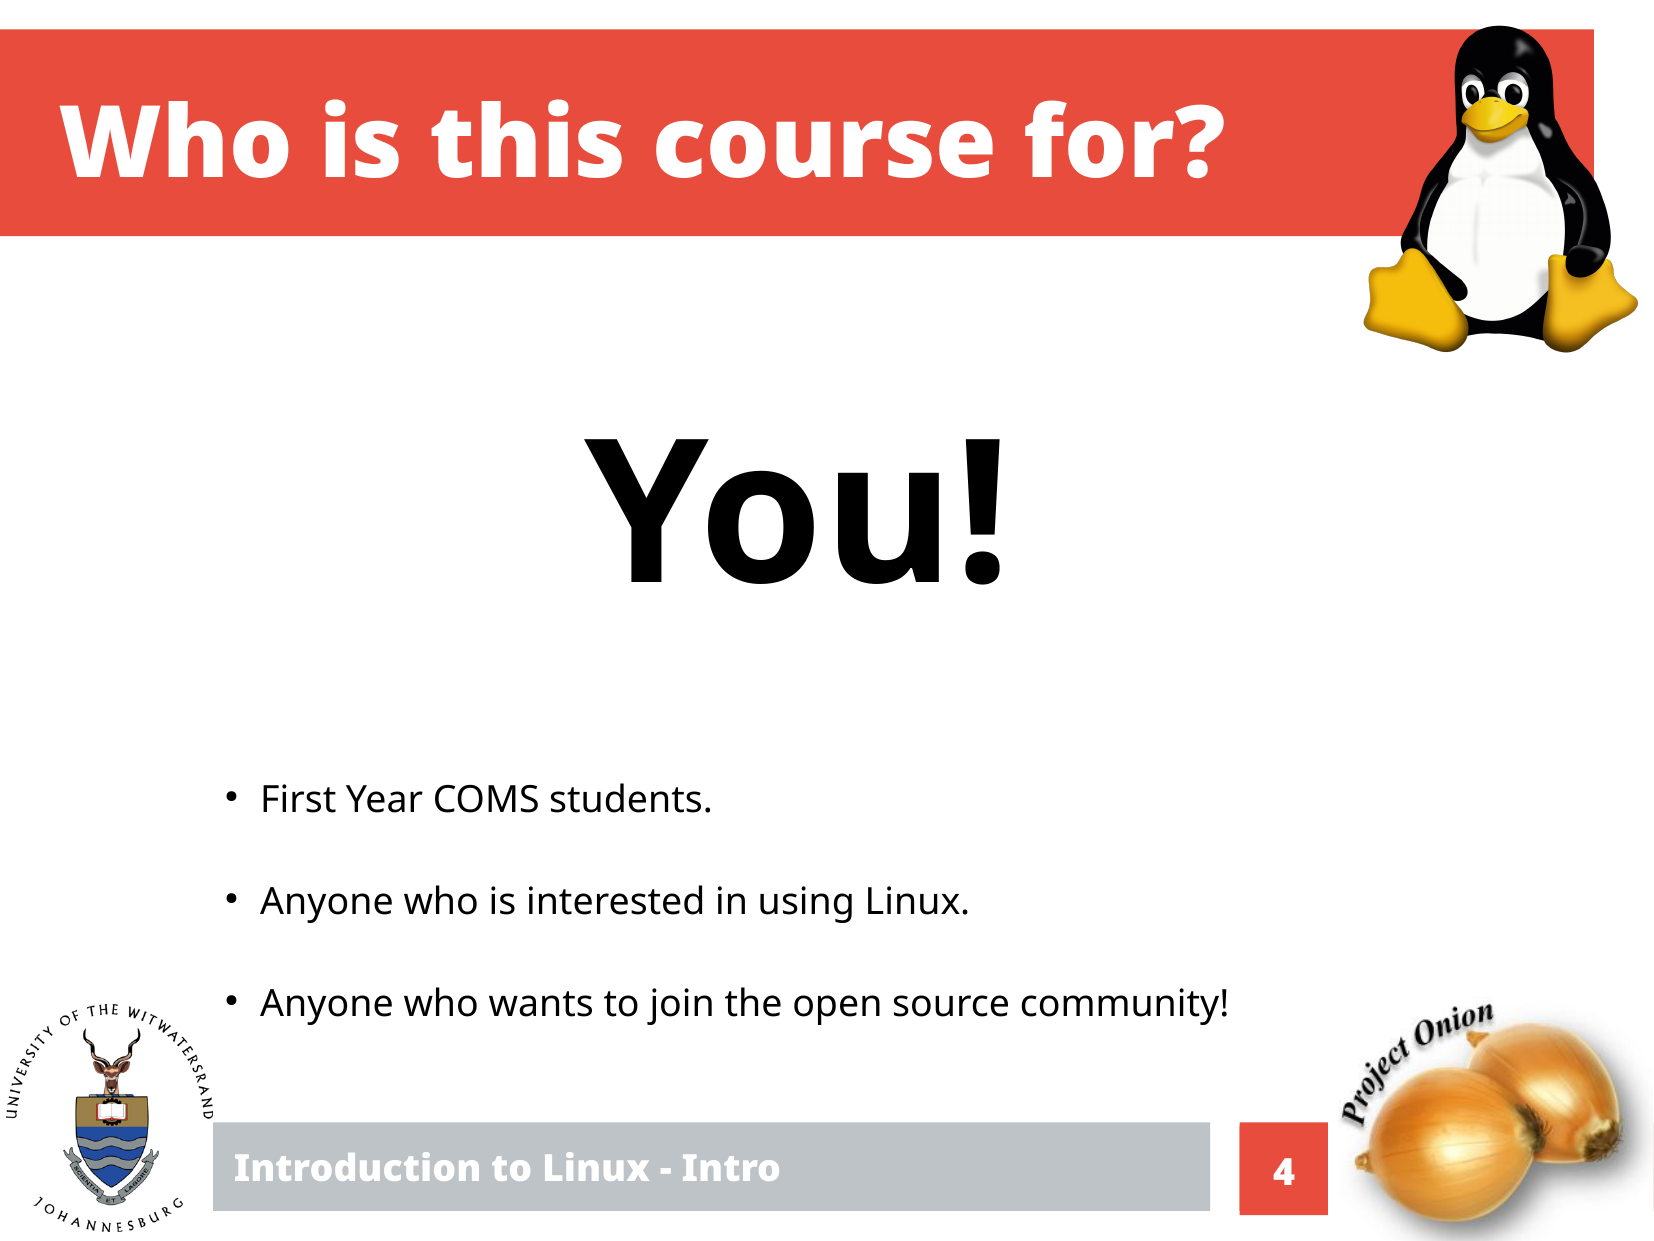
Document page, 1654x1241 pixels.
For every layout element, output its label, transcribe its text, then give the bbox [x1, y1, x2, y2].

subtitle [58, 324, 1565, 1093]
title Who is this course for? [58, 59, 1594, 207]
text_box You! [570, 361, 1030, 628]
picture [6, 1004, 213, 1232]
picture [1328, 986, 1653, 1241]
text_box First Year COMS students. Anyone who is interested in using Linux. Anyone who wants to join the open source community! [210, 765, 1155, 1017]
picture [1345, 4, 1653, 367]
